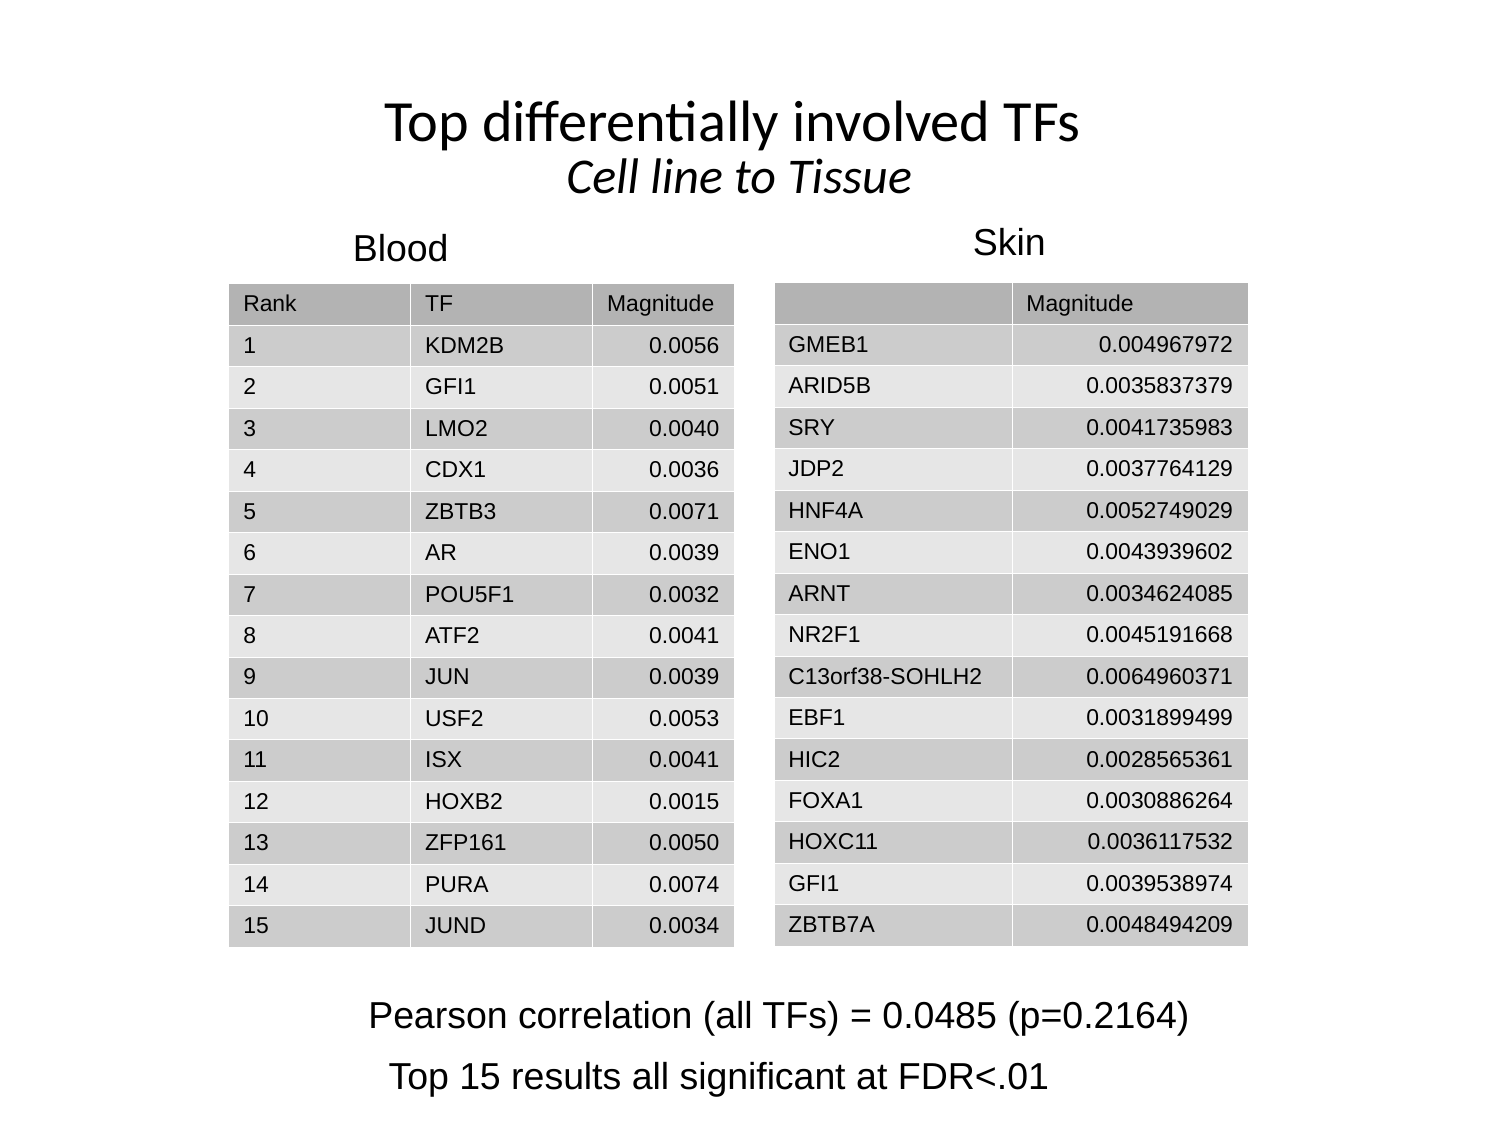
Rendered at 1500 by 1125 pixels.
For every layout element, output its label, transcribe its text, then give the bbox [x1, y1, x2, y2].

table_cell 0.0036117532 [1013, 822, 1248, 863]
table_cell 0.0035837379 [1013, 366, 1248, 407]
table_cell 0.0041 [593, 616, 734, 657]
table_header Magnitude [593, 284, 734, 325]
title Top differentially involved TFs Cell line to Tissue [101, 31, 1377, 273]
table_cell 0.0030886264 [1013, 781, 1248, 821]
table_cell 11 [229, 740, 410, 781]
table_cell 0.0048494209 [1013, 905, 1248, 946]
text_box Top 15 results all significant at FDR<.01 [373, 1048, 1065, 1106]
table_cell 0.0034 [593, 906, 734, 947]
table_cell POU5F1 [411, 575, 592, 615]
table_cell 0.0015 [593, 782, 734, 822]
table_cell LMO2 [411, 409, 592, 449]
table_cell JUND [411, 906, 592, 947]
table_cell 0.0043939602 [1013, 532, 1248, 573]
table_cell 8 [229, 616, 410, 657]
table_cell USF2 [411, 699, 592, 739]
table_cell ISX [411, 740, 592, 781]
table_cell 0.0053 [593, 699, 734, 739]
table_cell 0.004967972 [1013, 325, 1248, 365]
table_cell 14 [229, 865, 410, 905]
table_cell JUN [411, 658, 592, 698]
table_cell 0.0036 [593, 450, 734, 491]
table_cell ZFP161 [411, 823, 592, 864]
table_cell 12 [229, 782, 410, 822]
table_cell 0.0032 [593, 575, 734, 615]
table_cell 0.0074 [593, 865, 734, 905]
table_cell 1 [229, 326, 410, 366]
table_cell 0.0050 [593, 823, 734, 864]
table_cell ARNT [775, 574, 1012, 614]
table_cell NR2F1 [775, 615, 1012, 656]
table_cell HIC2 [775, 739, 1012, 780]
table_cell 2 [229, 367, 410, 408]
table_cell 0.0031899499 [1013, 698, 1248, 738]
table_cell KDM2B [411, 326, 592, 366]
table_header [775, 283, 1012, 324]
table_cell 10 [229, 699, 410, 739]
table_cell C13orf38-SOHLH2 [775, 657, 1012, 697]
table_cell 0.0051 [593, 367, 734, 408]
table_cell 0.0039 [593, 658, 734, 698]
table_cell 0.0040 [593, 409, 734, 449]
table_cell 0.0056 [593, 326, 734, 366]
table_cell 0.0039 [593, 533, 734, 574]
table_cell PURA [411, 865, 592, 905]
table_cell HOXB2 [411, 782, 592, 822]
table_cell HNF4A [775, 491, 1012, 531]
table_cell ZBTB3 [411, 492, 592, 532]
table_cell ATF2 [411, 616, 592, 657]
text_box Blood [338, 219, 464, 277]
table_cell AR [411, 533, 592, 574]
table_cell 0.0064960371 [1013, 657, 1248, 697]
table_cell ENO1 [775, 532, 1012, 573]
table_header Magnitude [1013, 283, 1248, 324]
table_header Rank [229, 284, 410, 325]
table_cell 5 [229, 492, 410, 532]
table_cell 4 [229, 450, 410, 491]
table_cell 0.0041 [593, 740, 734, 781]
text_box Pearson correlation (all TFs) = 0.0485 (p=0.2164) [353, 987, 1205, 1044]
table_cell 7 [229, 575, 410, 615]
table_cell CDX1 [411, 450, 592, 491]
table_cell 6 [229, 533, 410, 574]
table_cell 0.0037764129 [1013, 449, 1248, 490]
table_cell 0.0028565361 [1013, 739, 1248, 780]
table_cell ZBTB7A [775, 905, 1012, 946]
table_cell 0.0045191668 [1013, 615, 1248, 656]
table_cell 3 [229, 409, 410, 449]
table_cell 0.0071 [593, 492, 734, 532]
table_cell 0.0034624085 [1013, 574, 1248, 614]
table_header TF [411, 284, 592, 325]
table_cell GFI1 [775, 864, 1012, 904]
table_cell 9 [229, 658, 410, 698]
table_cell FOXA1 [775, 781, 1012, 821]
text_box Skin [958, 213, 1061, 271]
table_cell GFI1 [411, 367, 592, 408]
table_cell 0.0052749029 [1013, 491, 1248, 531]
table_cell 13 [229, 823, 410, 864]
table_cell ARID5B [775, 366, 1012, 407]
table_cell EBF1 [775, 698, 1012, 738]
table_cell SRY [775, 408, 1012, 448]
table_cell 15 [229, 906, 410, 947]
table_cell JDP2 [775, 449, 1012, 490]
table_cell 0.0041735983 [1013, 408, 1248, 448]
table_cell GMEB1 [775, 325, 1012, 365]
table_cell HOXC11 [775, 822, 1012, 863]
table_cell 0.0039538974 [1013, 864, 1248, 904]
